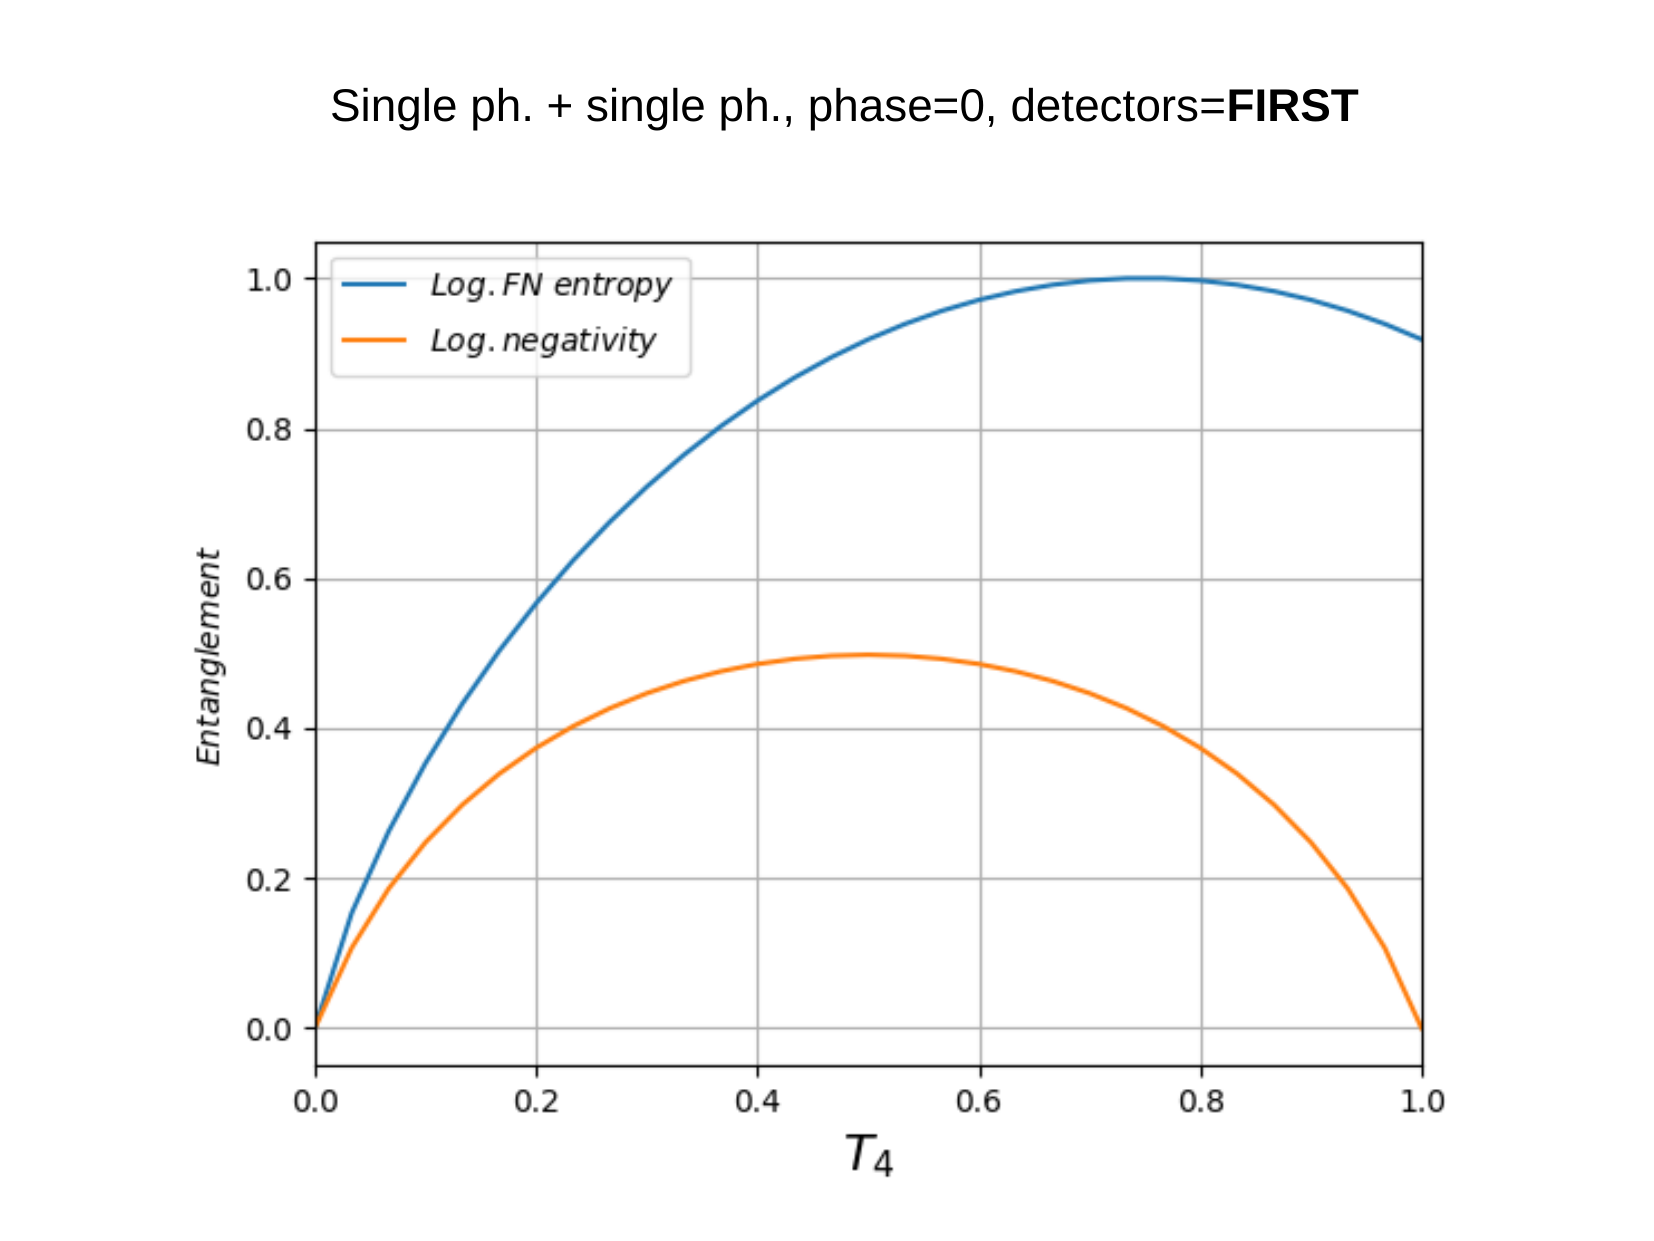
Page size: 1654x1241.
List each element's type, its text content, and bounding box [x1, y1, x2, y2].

picture [177, 200, 1477, 1184]
title Single ph. + single ph., phase=0, detectors=FIRST [212, 59, 1477, 152]
